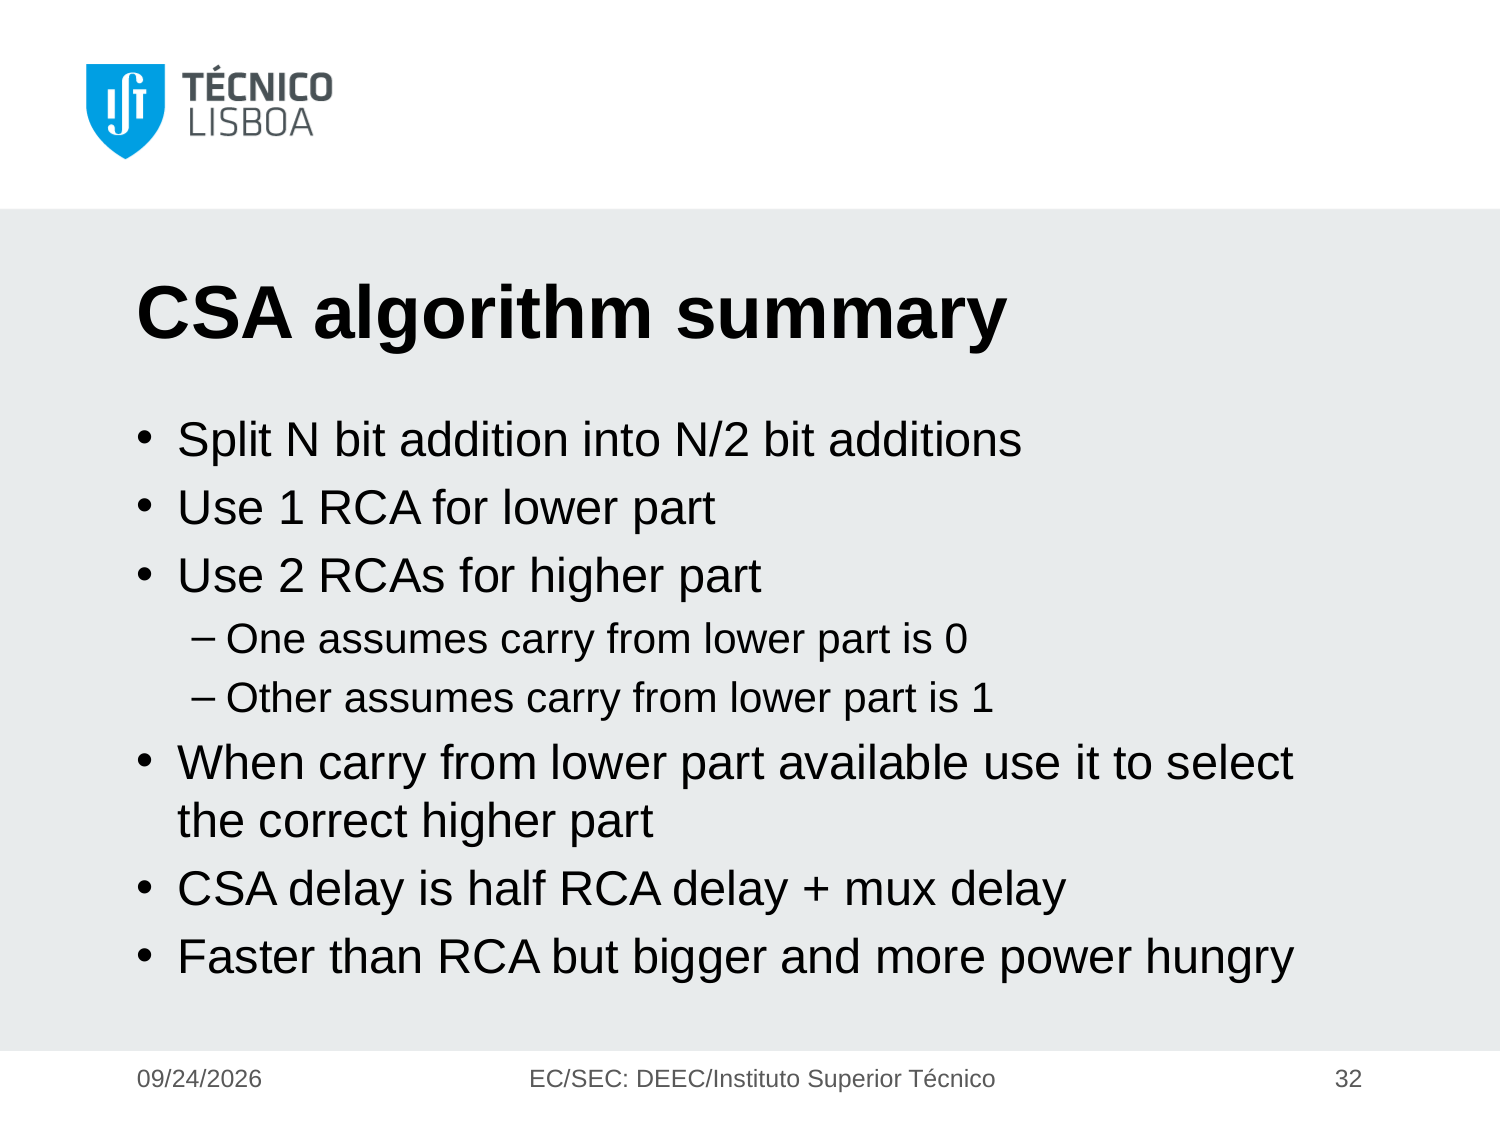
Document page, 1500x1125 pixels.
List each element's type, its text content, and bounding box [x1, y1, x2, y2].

slide_number 10/08/2018 [121, 1052, 425, 1103]
footer EC/SEC: DEEC/Instituto Superior Técnico [512, 1052, 1021, 1103]
list Split N bit addition into N/2 bit additions Use 1 RCA for lower part Use 2 RCAs for higher part One assumes carry from lower part is 0 Other assumes carry from lower part is 1 When carry from lower part available use it to select the correct higher part CSA delay is half RCA delay + mux delay Faster than RCA but bigger and more power hungry [121, 400, 1378, 1005]
title CSA algorithm summary [121, 237, 1378, 381]
slide_number <number> [1077, 1052, 1378, 1103]
picture [0, 0, 1500, 1125]
